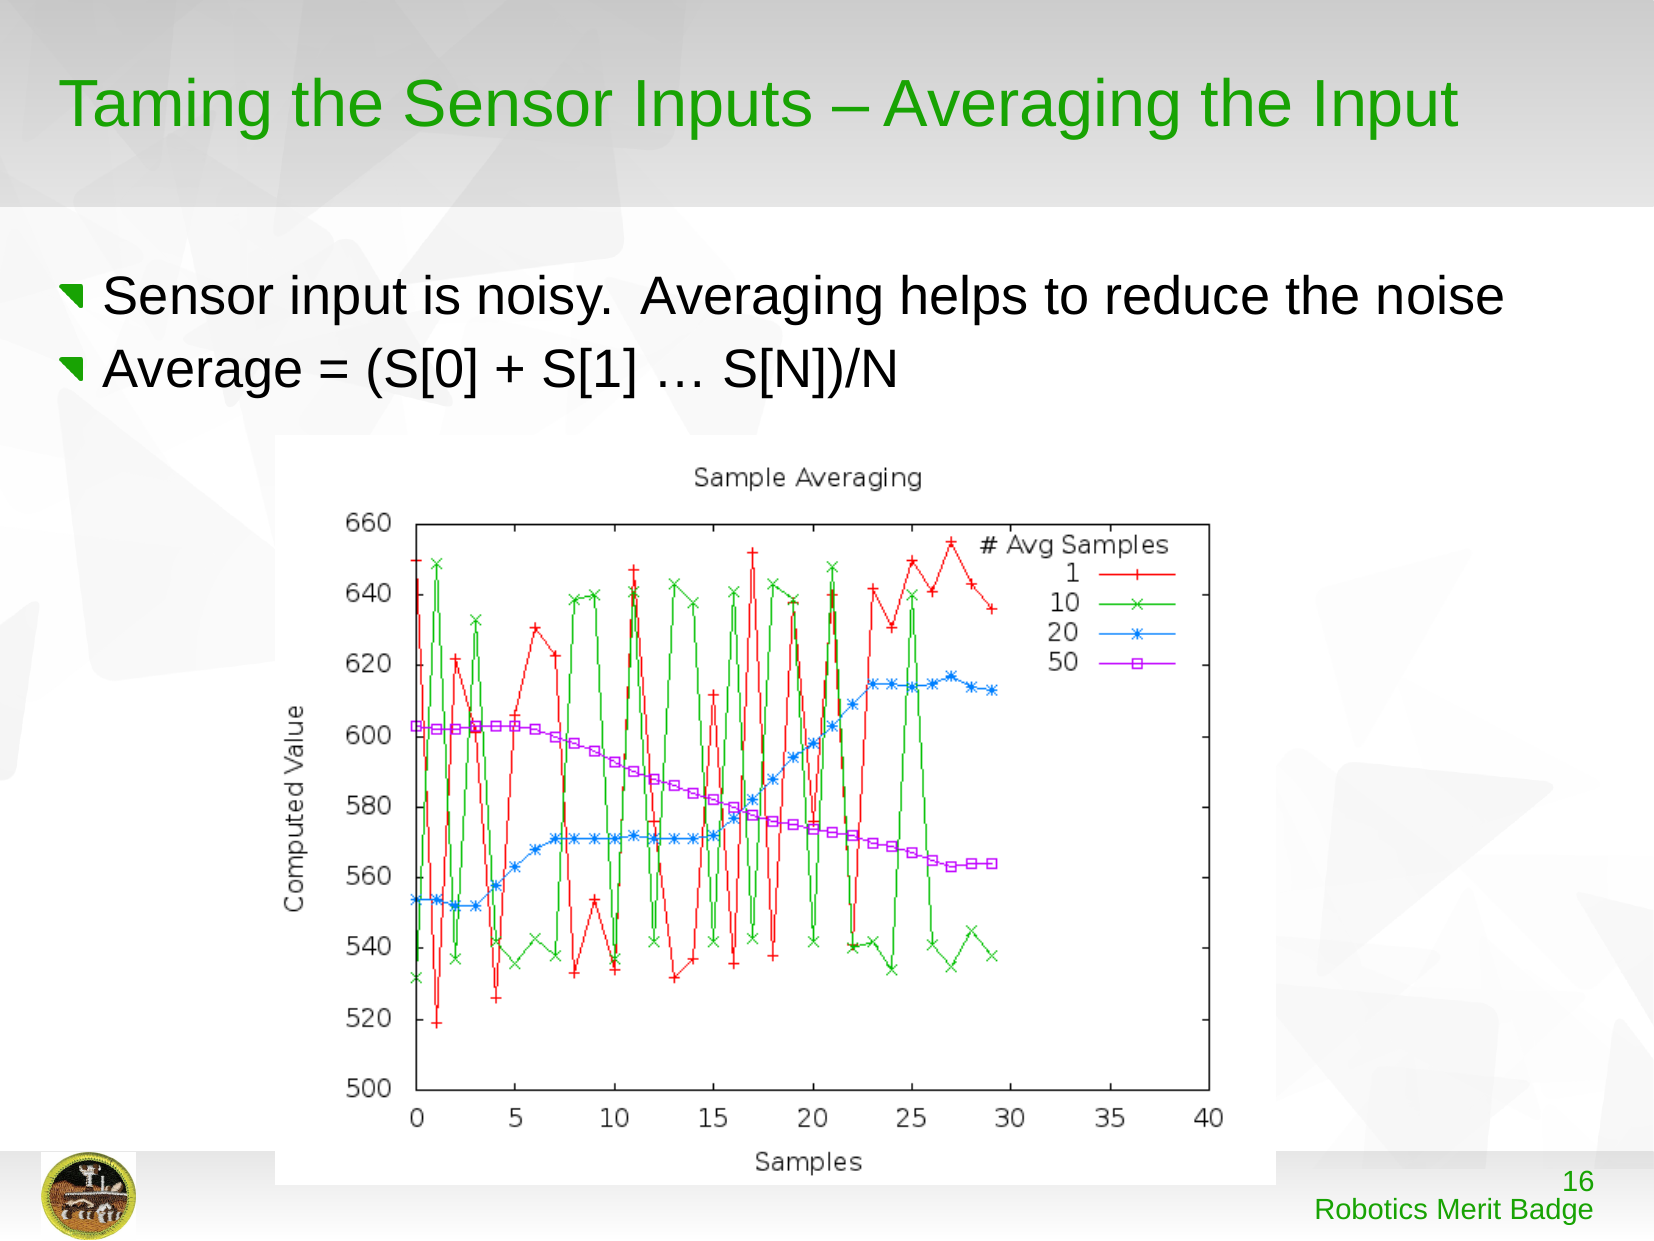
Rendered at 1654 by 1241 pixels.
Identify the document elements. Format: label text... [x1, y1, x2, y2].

title Taming the Sensor Inputs – Averaging the Input [59, 29, 1595, 178]
list Sensor input is noisy. Averaging helps to reduce the noise Average = (S[0] + S[1] … S[N])/N [59, 265, 1595, 436]
picture [41, 1152, 136, 1240]
picture [0, 0, 1654, 1186]
